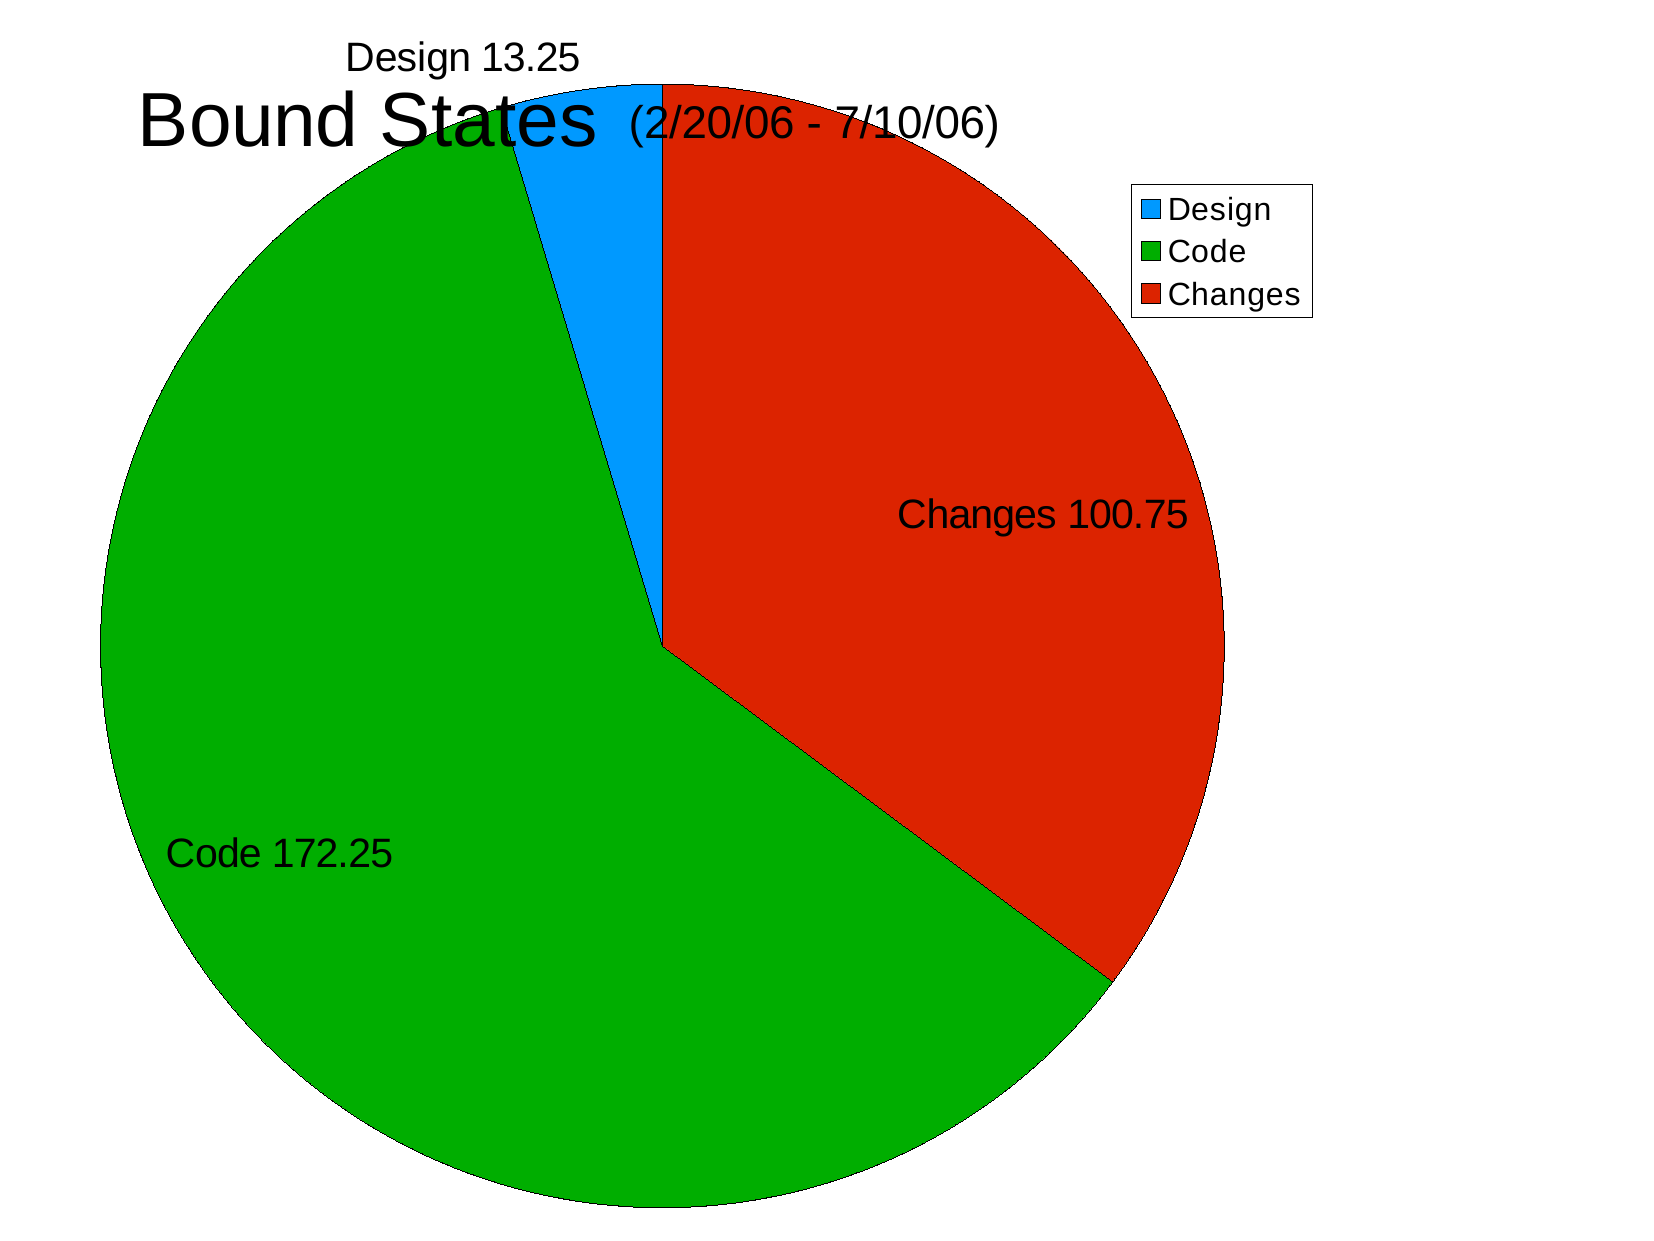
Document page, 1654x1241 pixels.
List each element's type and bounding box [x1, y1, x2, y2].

chart [26, 31, 1635, 1208]
